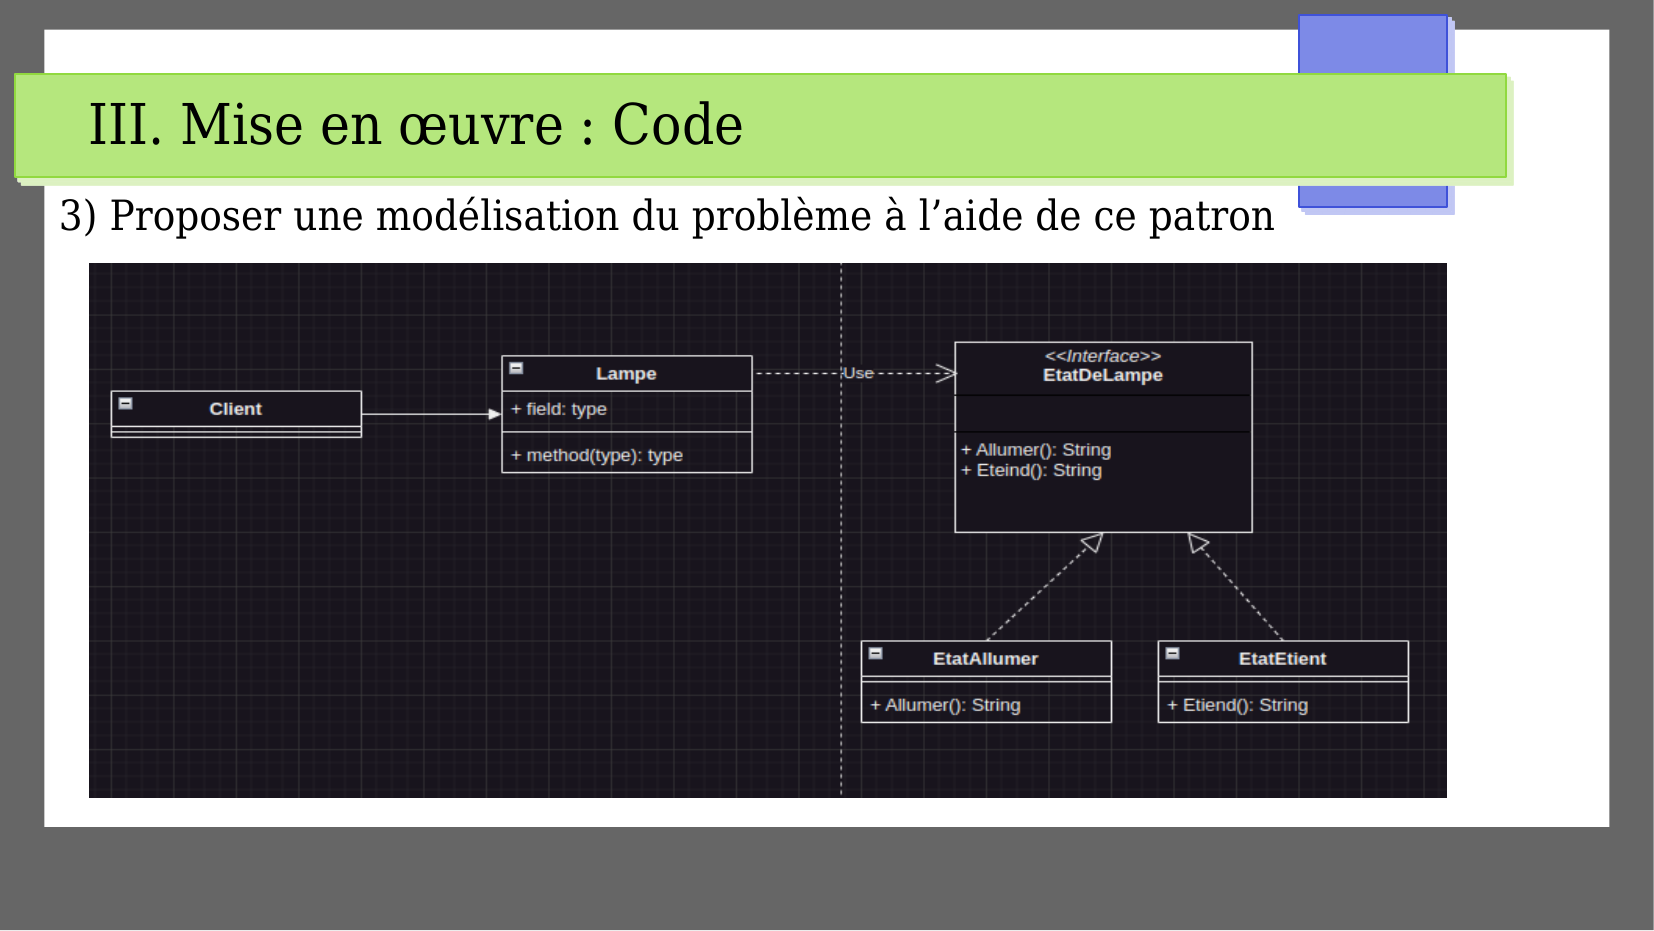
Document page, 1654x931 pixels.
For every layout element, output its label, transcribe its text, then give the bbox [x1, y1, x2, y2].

title III. Mise en œuvre : Code [88, 73, 1506, 178]
picture [89, 263, 1447, 798]
list 3) Proposer une modélisation du problème à l’aide de ce patron [59, 191, 1565, 827]
